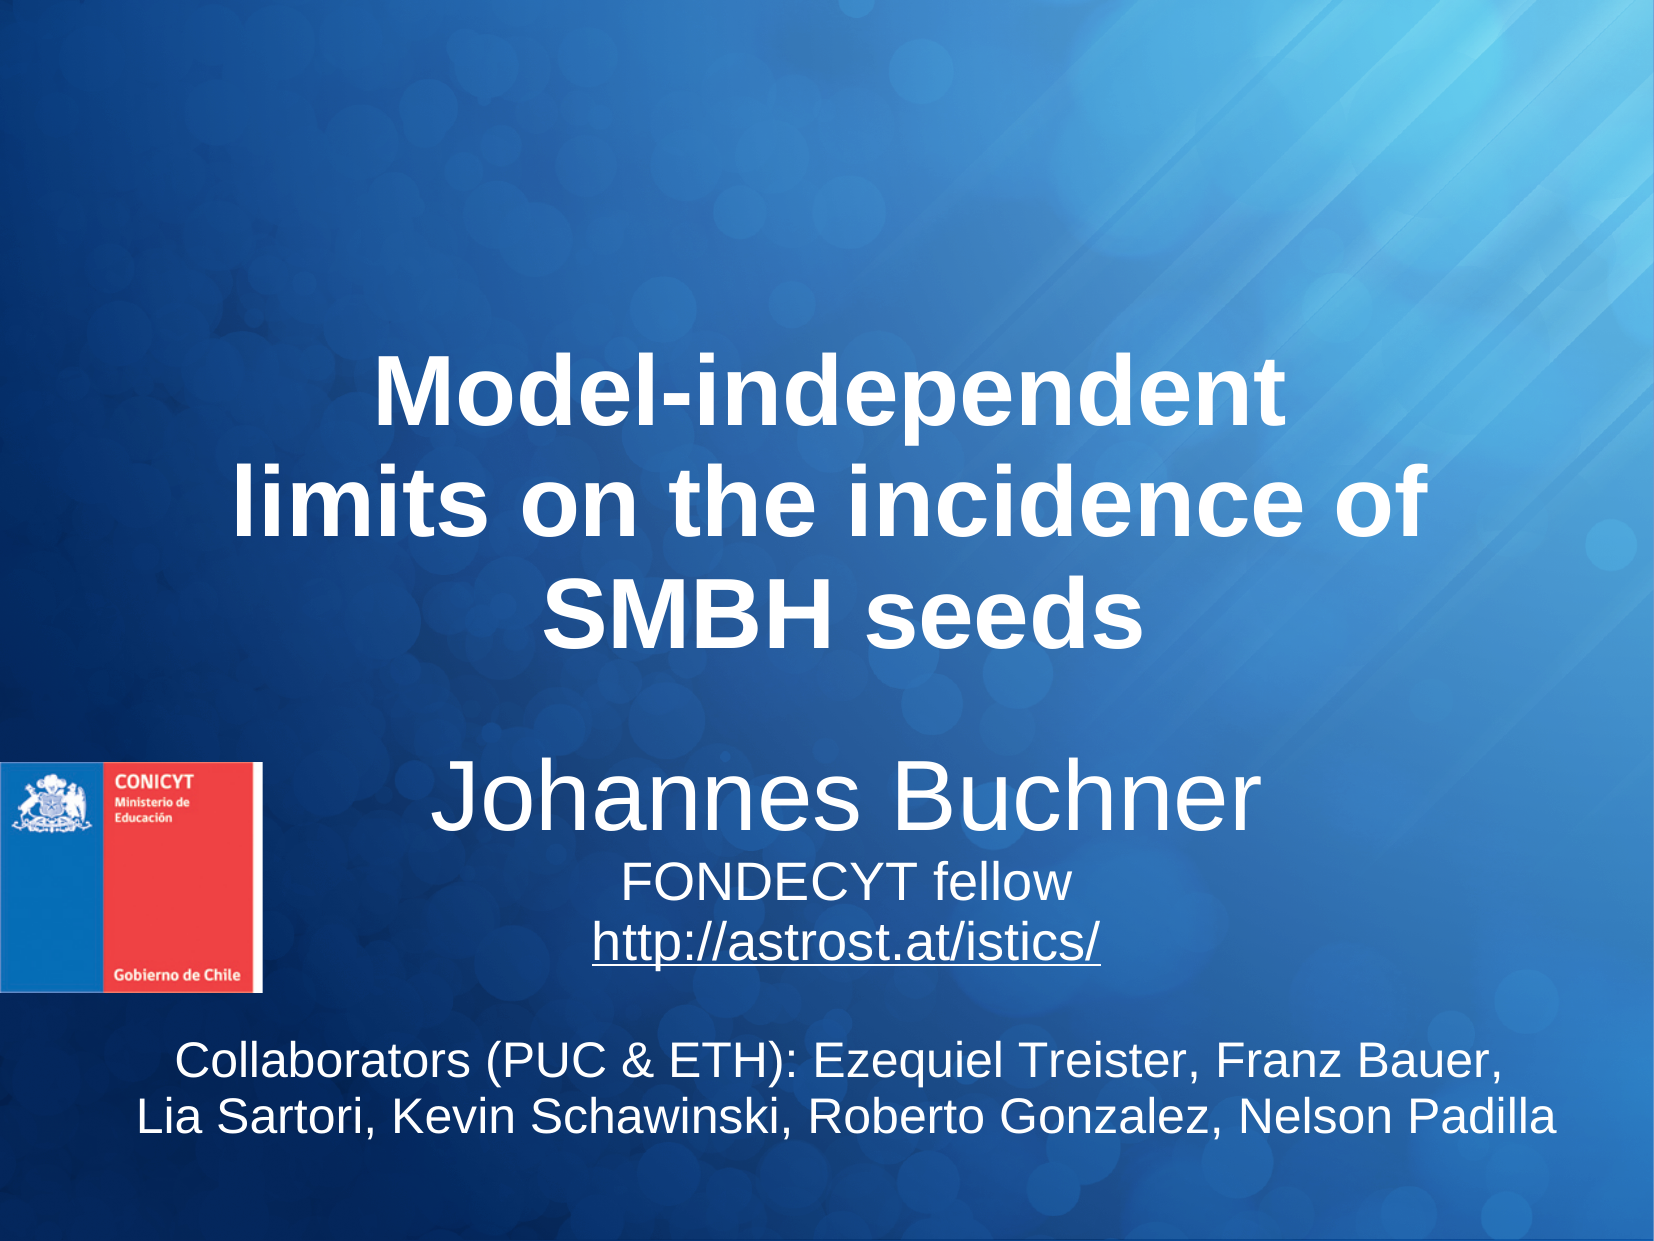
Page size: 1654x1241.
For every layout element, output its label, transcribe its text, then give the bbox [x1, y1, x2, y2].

picture [0, 0, 1654, 1241]
title Model-independent limits on the incidence of SMBH seeds [75, 287, 1613, 717]
subtitle Johannes Buchner FONDECYT fellow http://astrost.at/istics/ Collaborators (PUC & ETH): Ezequiel Treister, Franz Bauer, Lia Sartori, Kevin Schawinski, Roberto Gonzalez, Nelson Padilla [118, 717, 1576, 1241]
